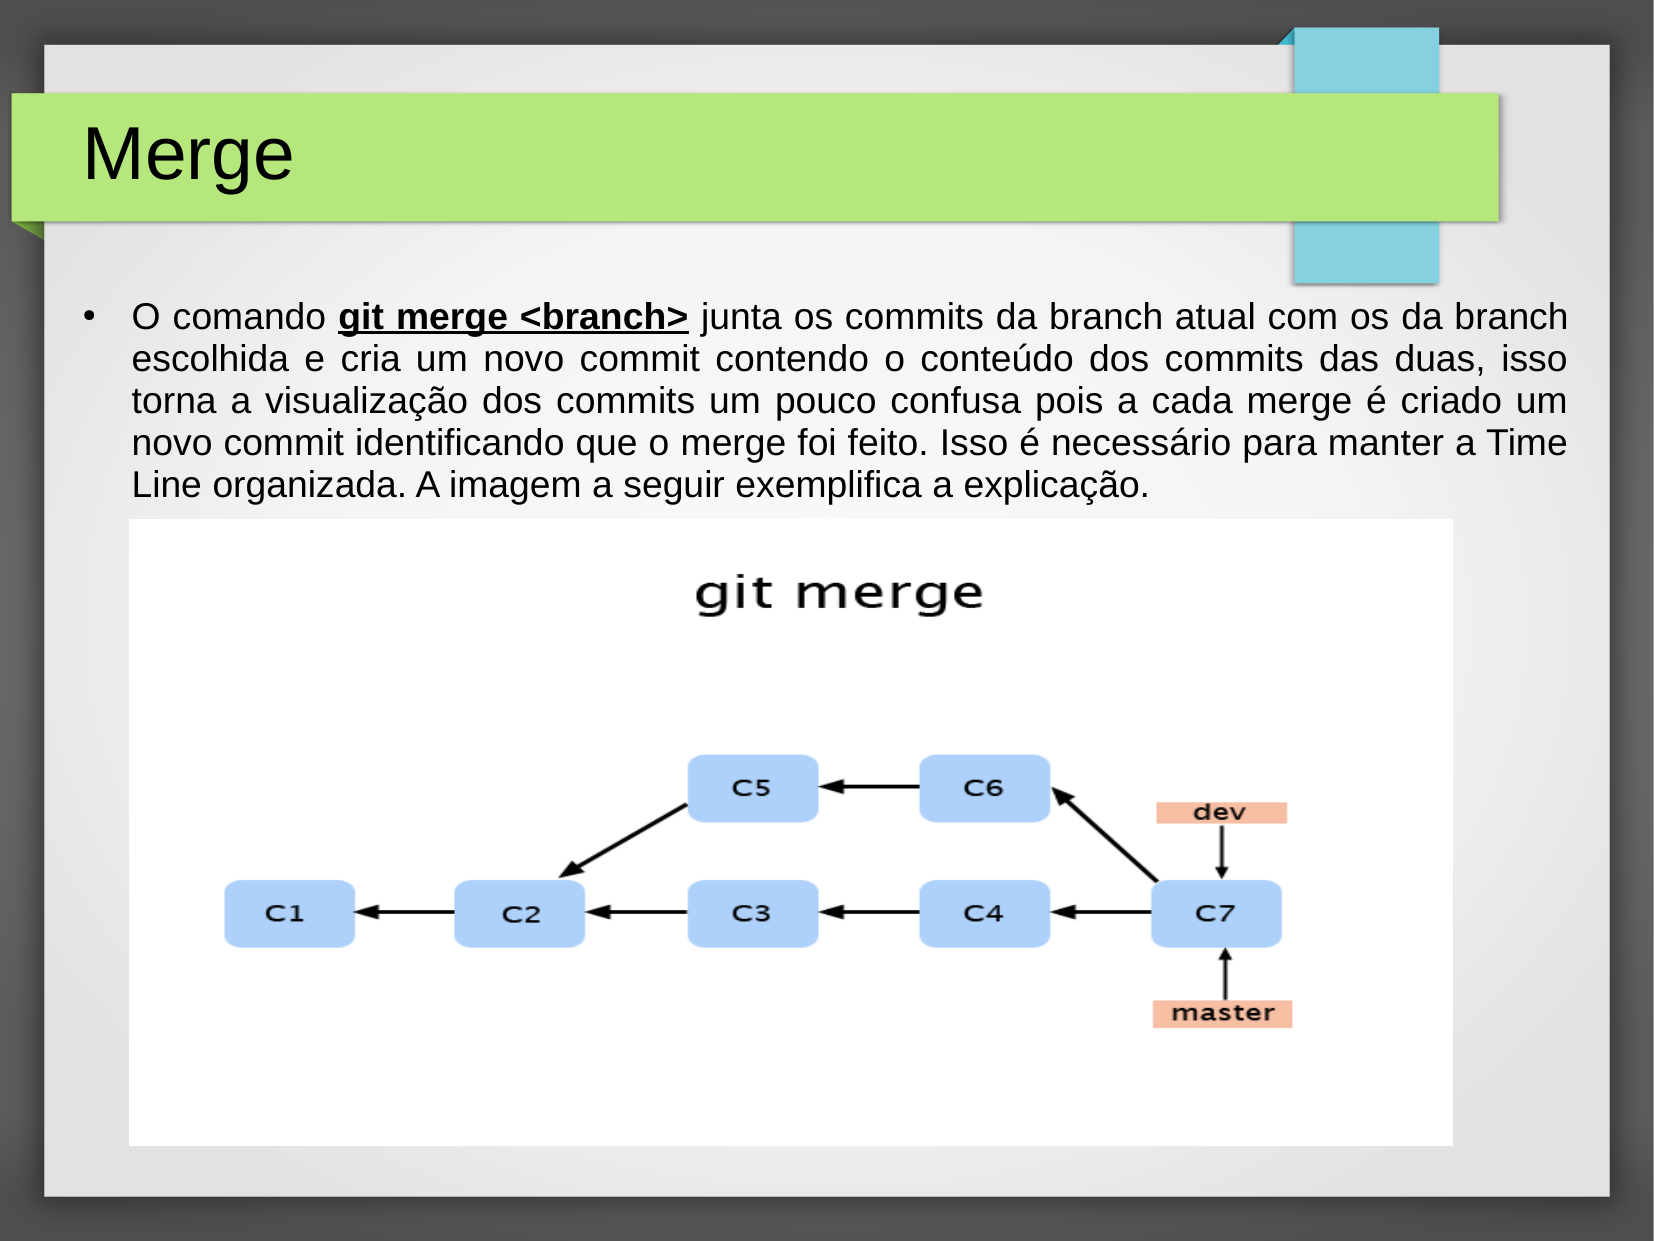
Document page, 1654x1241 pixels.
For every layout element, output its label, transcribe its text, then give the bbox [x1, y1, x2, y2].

picture [0, 0, 1654, 1241]
list O comando git merge <branch> junta os commits da branch atual com os da branch escolhida e cria um novo commit contendo o conteúdo dos commits das duas, isso torna a visualização dos commits um pouco confusa pois a cada merge é criado um novo commit identificando que o merge foi feito. Isso é necessário para manter a Time Line organizada. A imagem a seguir exemplifica a explicação. [82, 295, 1571, 508]
title Merge [82, 94, 1264, 213]
